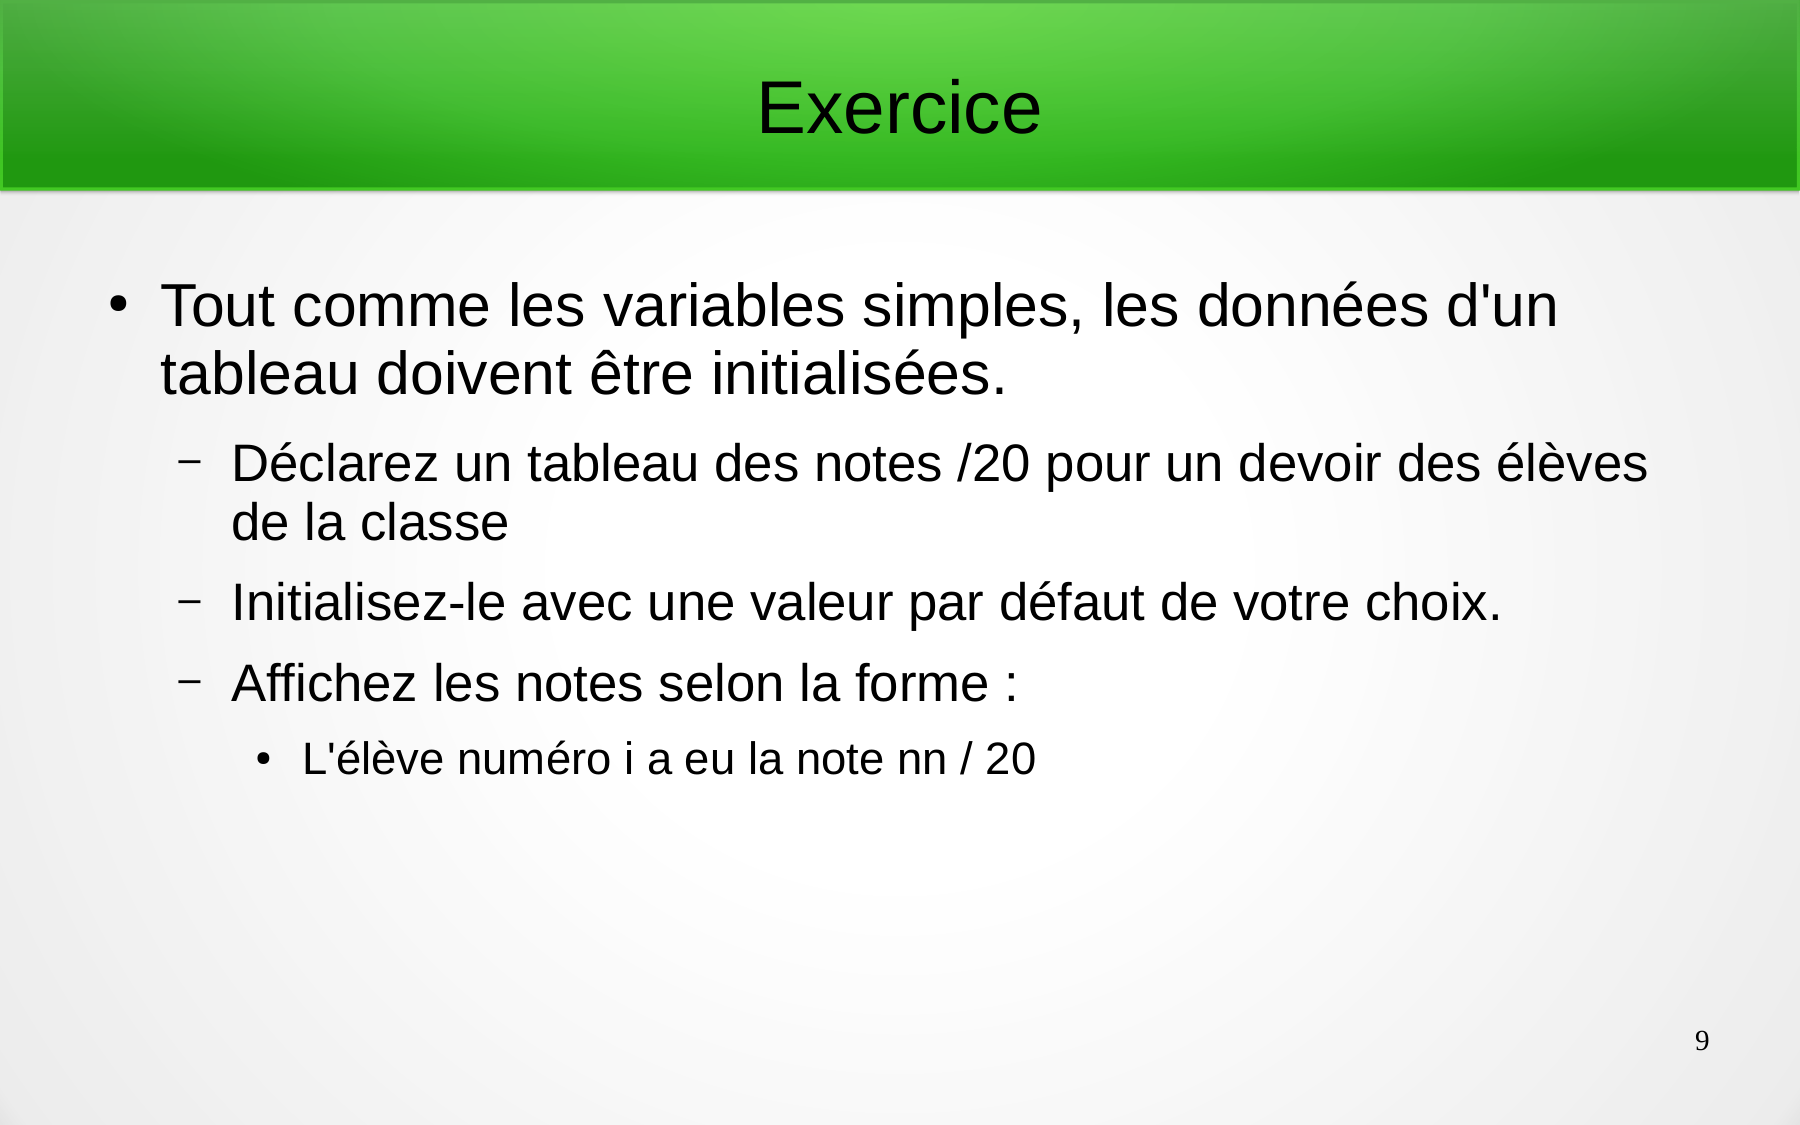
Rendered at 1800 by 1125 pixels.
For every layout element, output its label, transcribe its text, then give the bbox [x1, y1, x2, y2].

list Tout comme les variables simples, les données d'un tableau doivent être initialisées. Déclarez un tableau des notes /20 pour un devoir des élèves de la classe Initialisez-le avec une valeur par défaut de votre choix. Affichez les notes selon la forme : L'élève numéro i a eu la note nn / 20 [90, 271, 1711, 924]
title Exercice [90, 42, 1711, 172]
